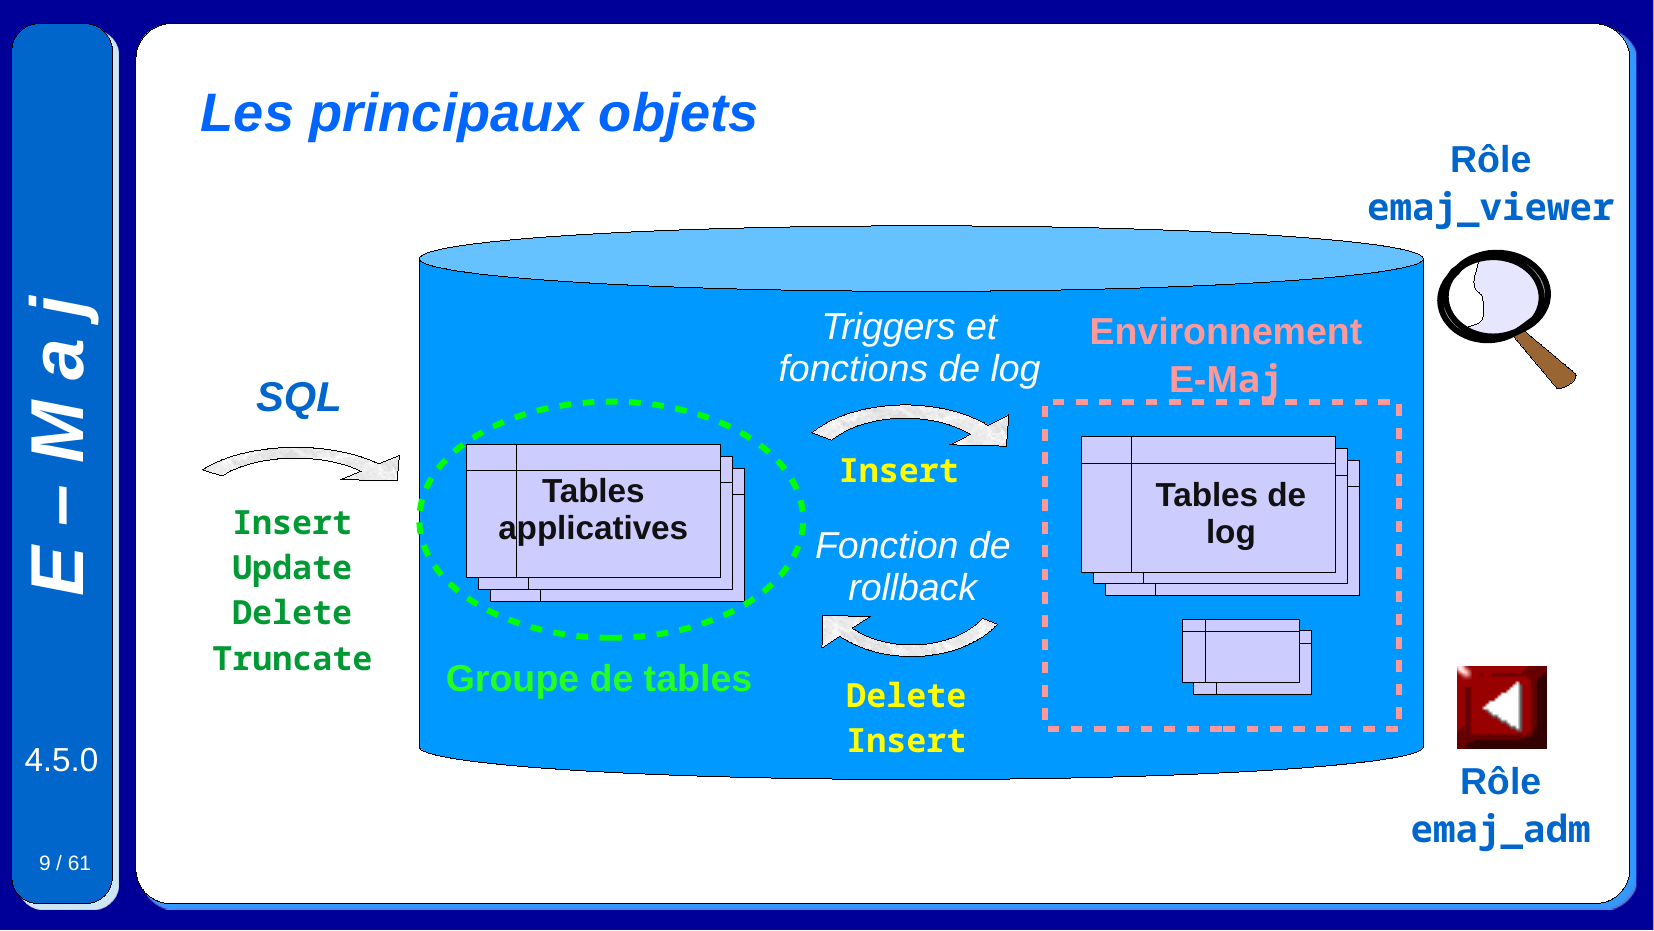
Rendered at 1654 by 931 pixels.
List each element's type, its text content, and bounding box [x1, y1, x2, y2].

text_box Environnement E-Maj [1074, 303, 1378, 404]
text_box Insert Update Delete Truncate [183, 491, 402, 661]
text_box Rôle emaj_viewer [1352, 131, 1630, 233]
picture [1457, 666, 1547, 749]
text_box Delete Insert [802, 664, 1010, 759]
text_box table [419, 225, 1424, 292]
text_box [1440, 252, 1577, 389]
text_box Groupe de tables [431, 649, 768, 707]
text_box Rôle emaj_adm [1395, 752, 1609, 855]
title Les principaux objets [200, 34, 1575, 191]
text_box Insert [817, 439, 981, 494]
text_box Tables de log [1138, 468, 1323, 561]
text_box Fonction de rollback [755, 516, 1070, 616]
text_box Tables applicatives [448, 465, 739, 557]
text_box Triggers et fonctions de log [761, 298, 1058, 398]
text_box SQL [194, 366, 404, 428]
text_box [419, 260, 1424, 780]
text_box [202, 447, 400, 481]
